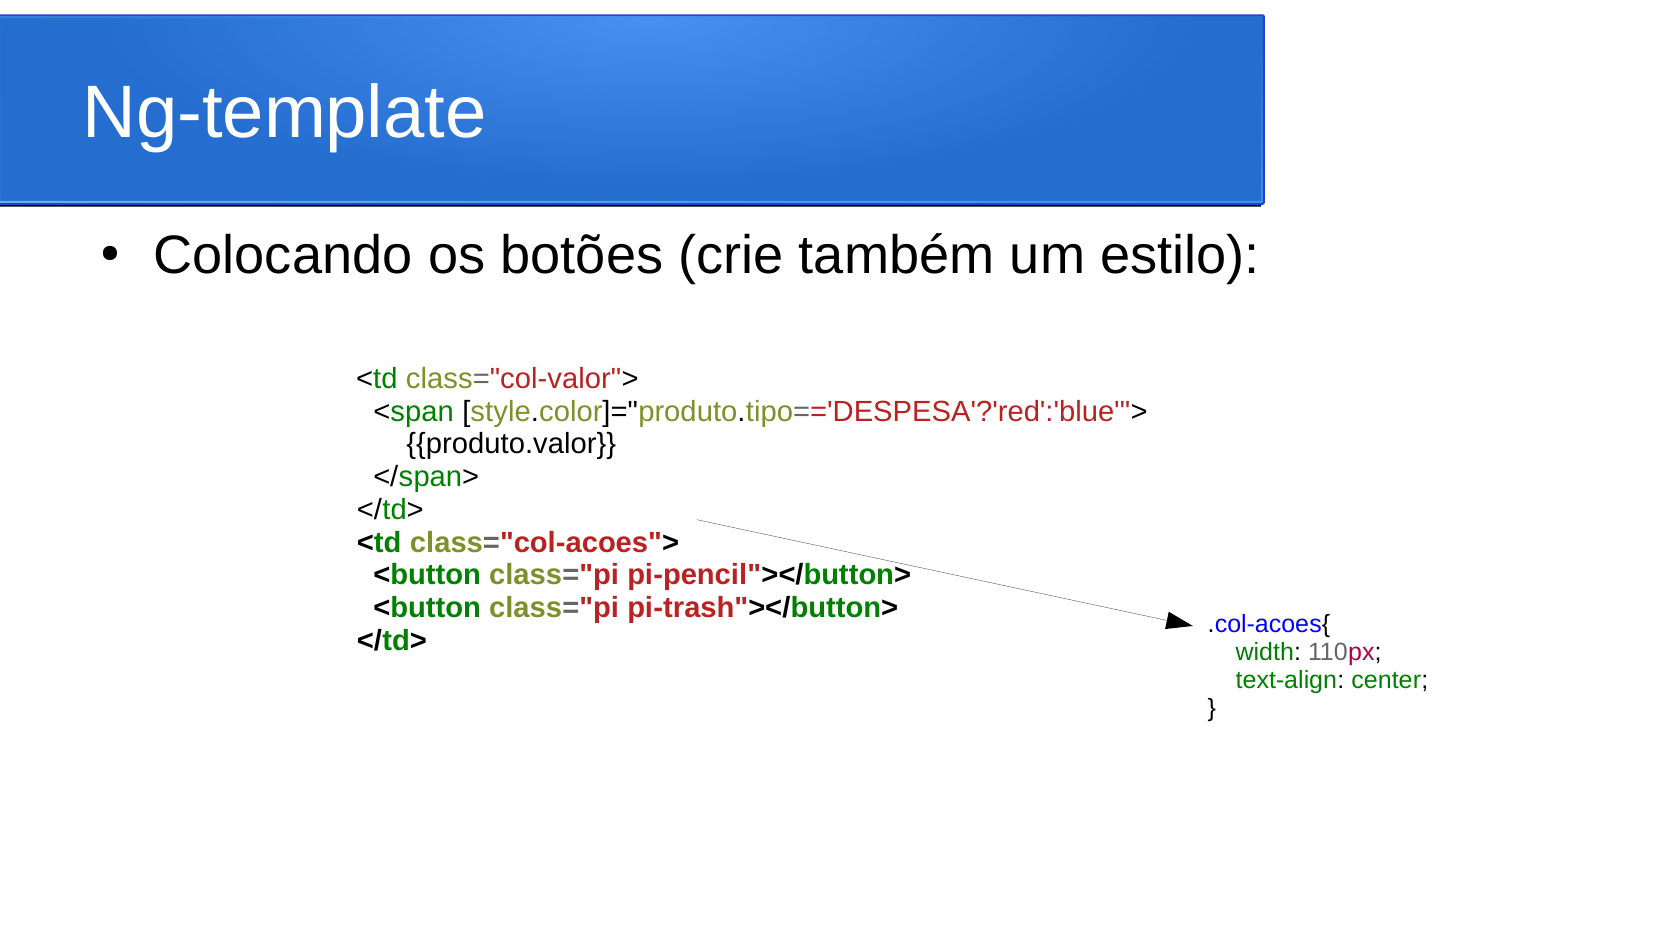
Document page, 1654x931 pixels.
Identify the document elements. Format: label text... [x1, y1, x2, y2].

text_box <td class="col-valor"> <span [style.color]="produto.tipo=='DESPESA'?'red':'blue'"> {{produto.valor}} </span> </td> <td class="col-acoes"> <button class="pi pi-pencil"></button> <button class="pi pi-trash"></button> </td> [177, 354, 1371, 780]
list Colocando os botões (crie também um estilo): [82, 224, 1571, 764]
title Ng-template [82, 35, 1235, 189]
text_box .col-acoes{ width: 110px; text-align: center; } [1192, 602, 1477, 730]
